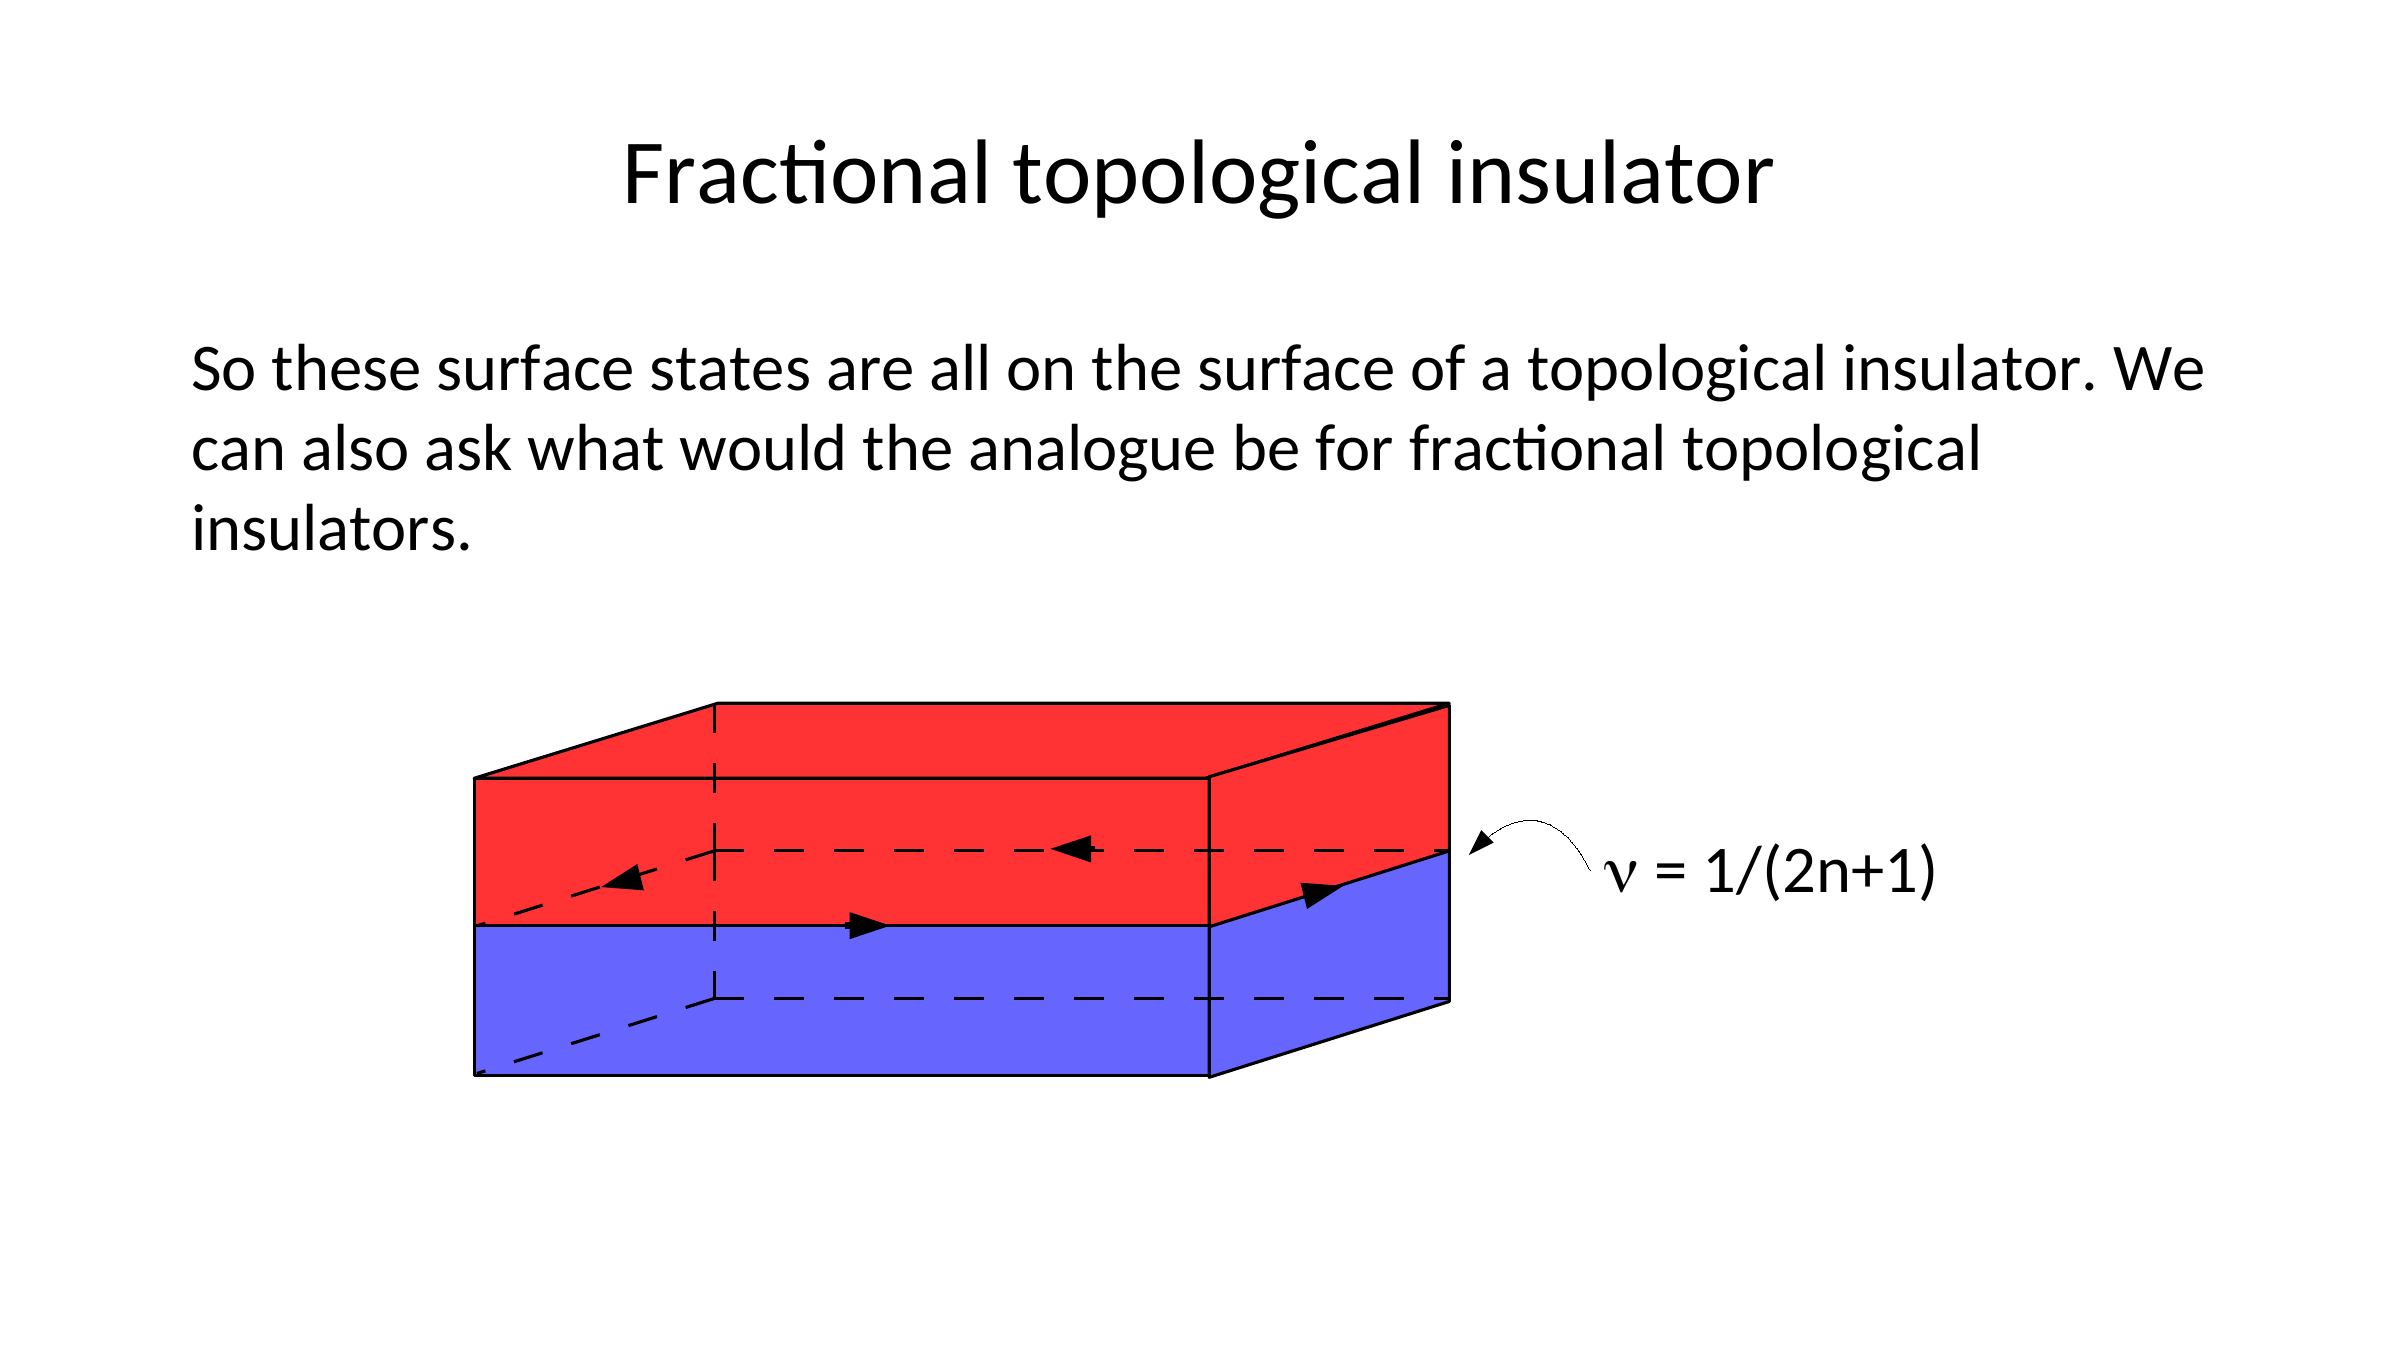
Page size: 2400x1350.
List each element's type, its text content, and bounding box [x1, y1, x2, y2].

title Fractional topological insulator [120, 53, 2280, 280]
text_box n = 1/(2n+1) [1590, 818, 2161, 916]
text_box [474, 703, 1450, 1078]
list So these surface states are all on the surface of a topological insulator. We can also ask what would the analogue be for fractional topological insulators. [120, 315, 2280, 1207]
